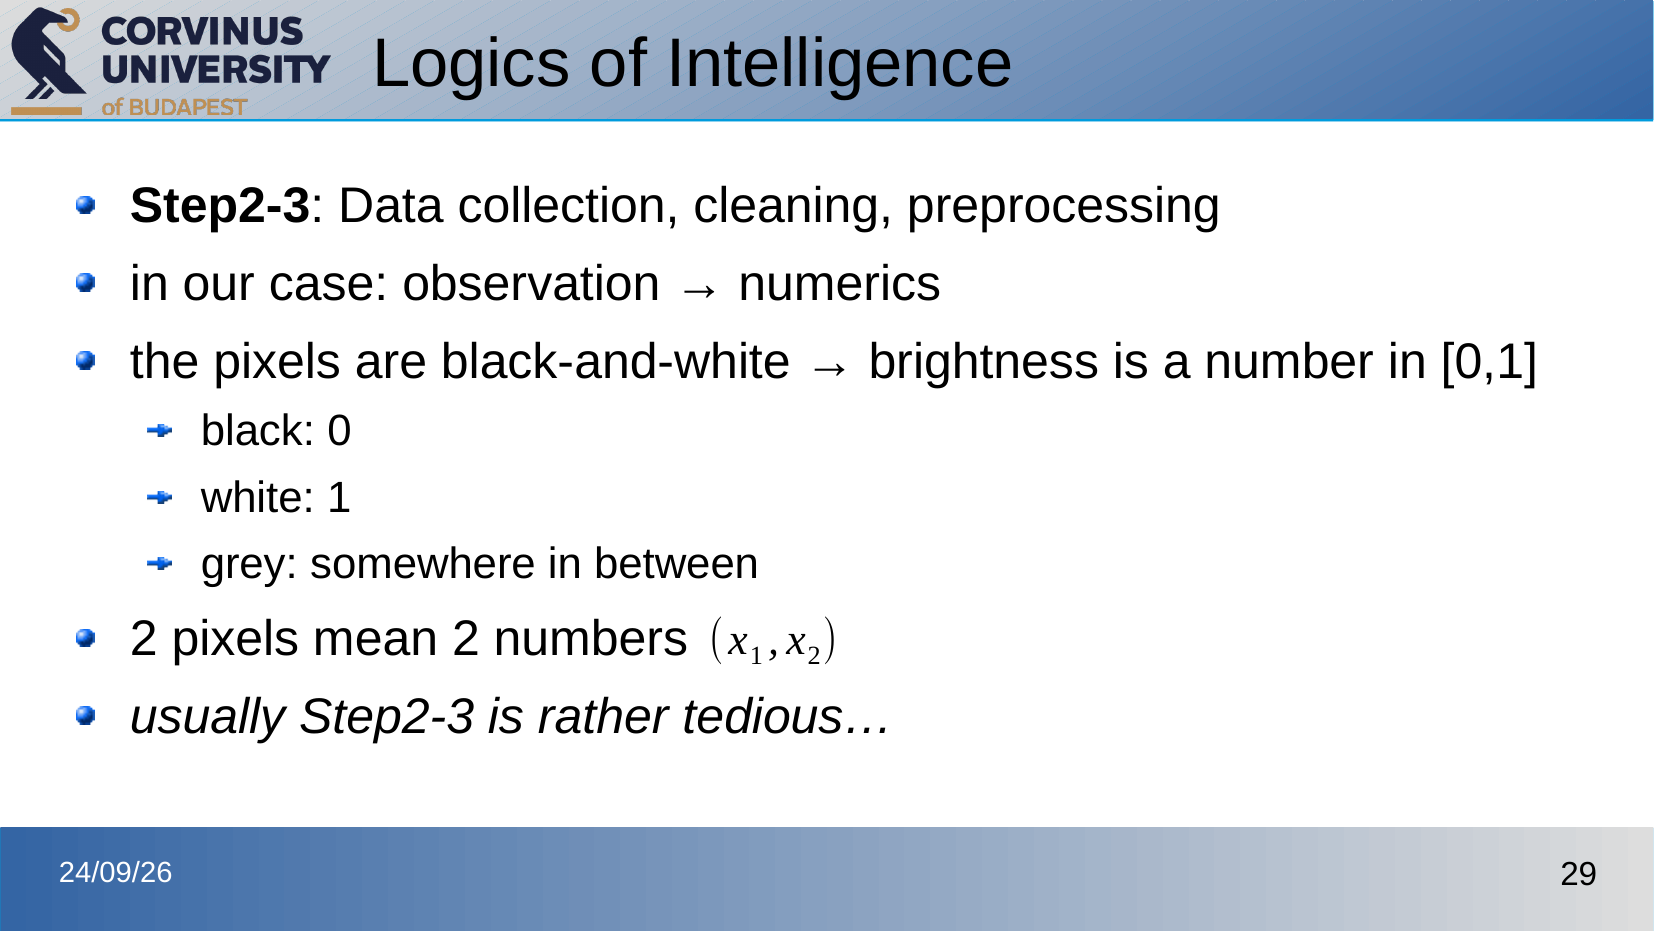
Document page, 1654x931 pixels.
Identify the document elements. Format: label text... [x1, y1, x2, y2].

list Step2-3: Data collection, cleaning, preprocessing in our case: observation → numerics the pixels are black-and-white → brightness is a number in [0,1] black: 0 white: 1 grey: somewhere in between 2 pixels mean 2 numbers usually Step2-3 is rather tedious… [59, 177, 1595, 768]
title Logics of Intelligence [372, 23, 1625, 103]
picture [11, 7, 331, 115]
chart [708, 614, 838, 671]
